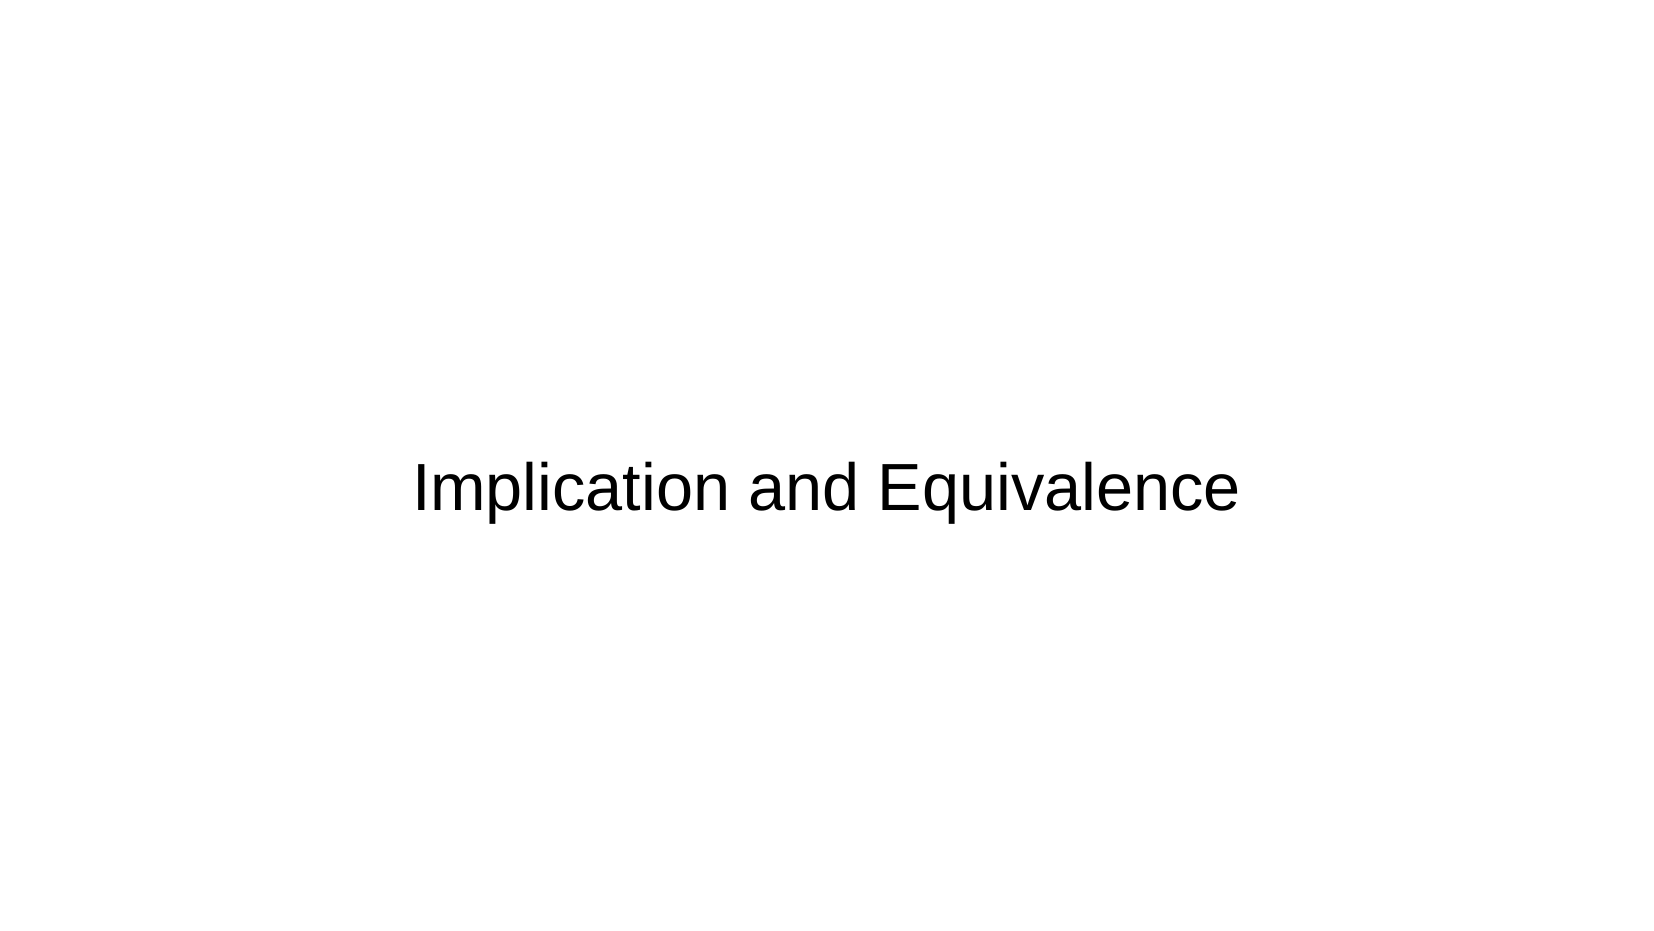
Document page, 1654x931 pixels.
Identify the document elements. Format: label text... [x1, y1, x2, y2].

subtitle Implication and Equivalence [82, 217, 1571, 758]
